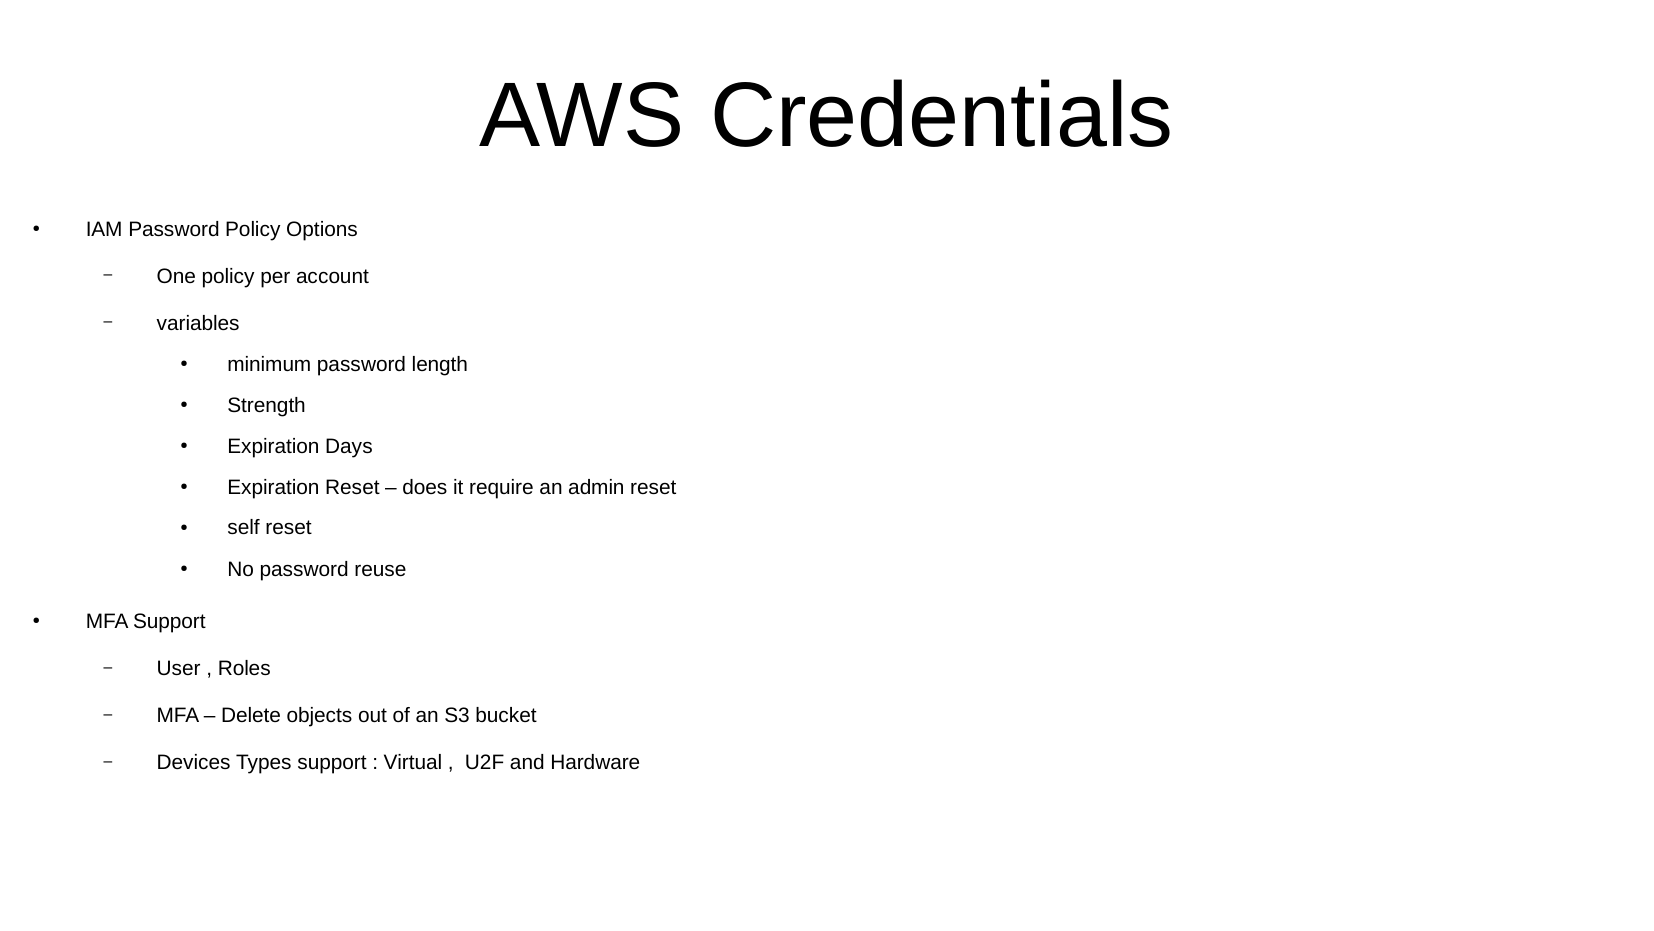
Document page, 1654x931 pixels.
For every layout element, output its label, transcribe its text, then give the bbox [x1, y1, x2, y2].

title AWS Credentials [82, 37, 1571, 193]
list IAM Password Policy Options One policy per account variables minimum password length Strength Expiration Days Expiration Reset – does it require an admin reset self reset No password reuse MFA Support User , Roles MFA – Delete objects out of an S3 bucket Devices Types support : Virtual , U2F and Hardware [15, 217, 1571, 901]
